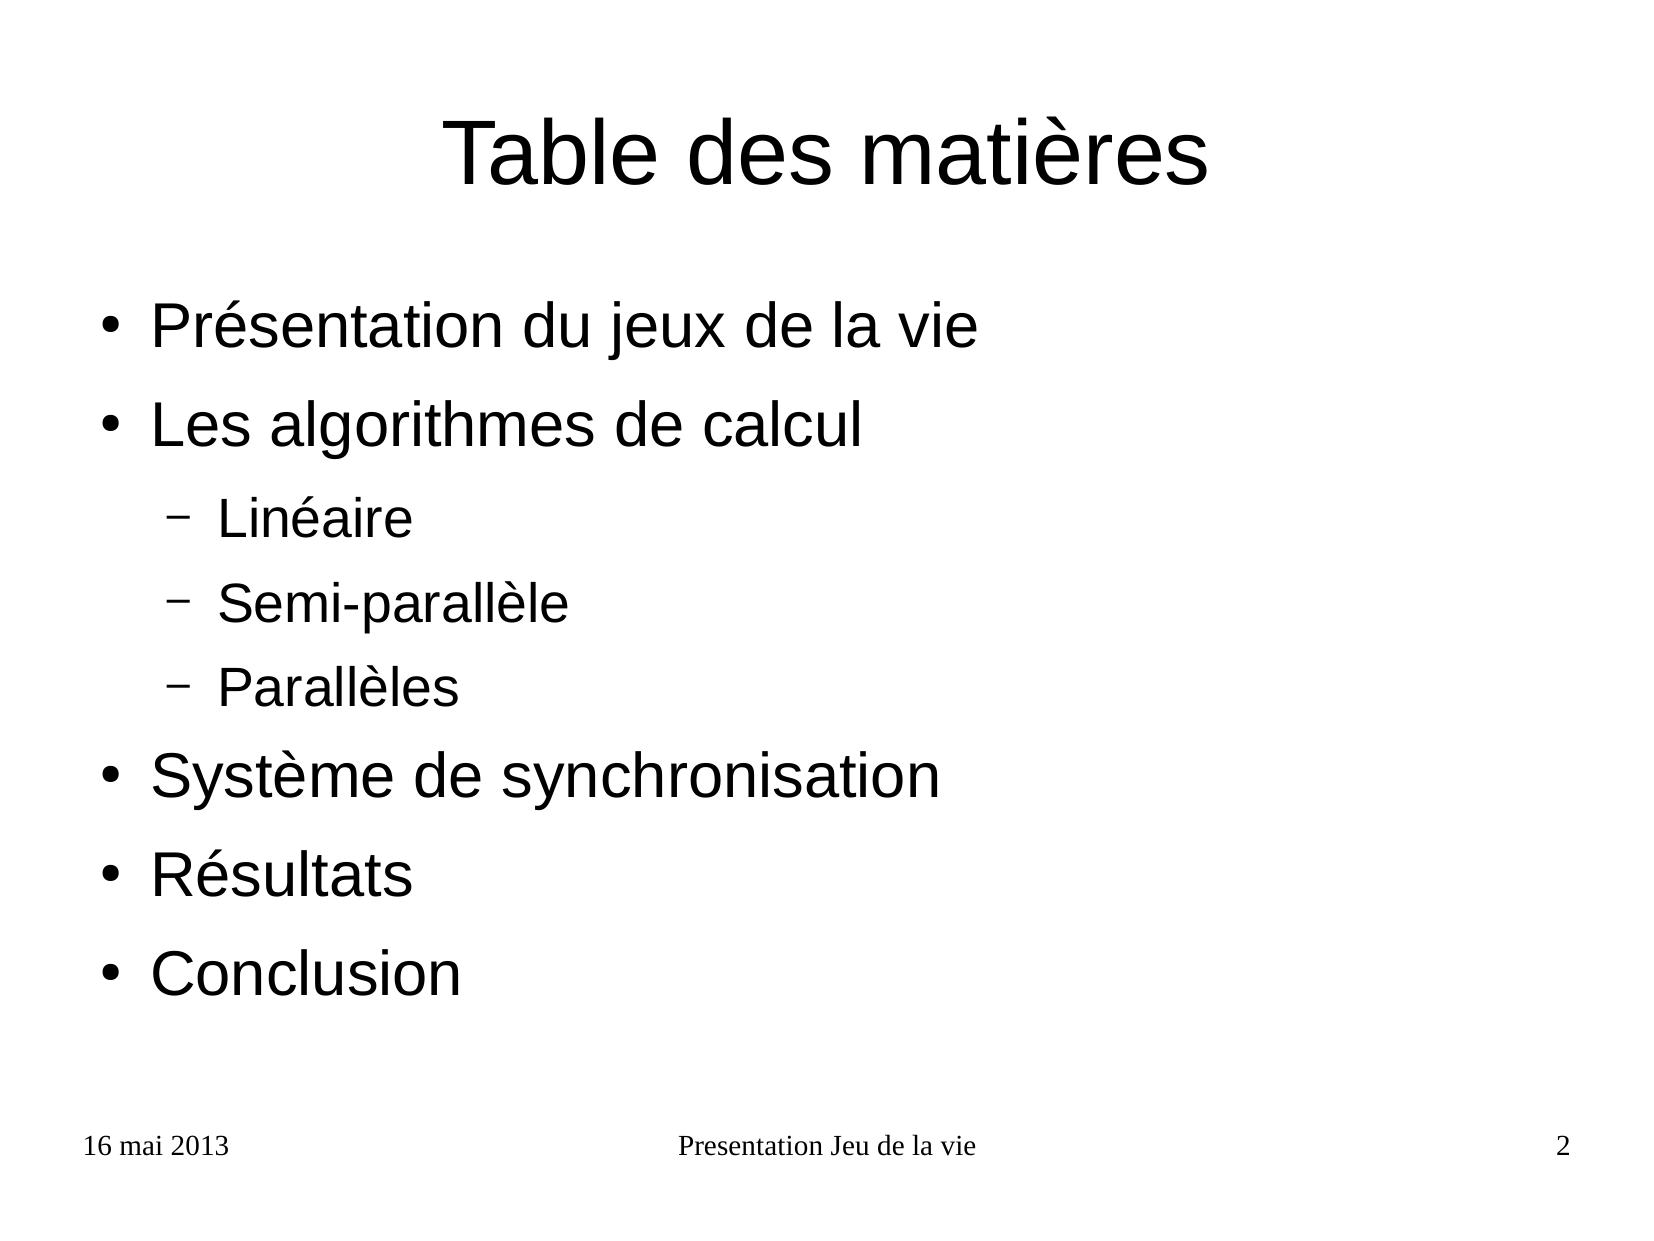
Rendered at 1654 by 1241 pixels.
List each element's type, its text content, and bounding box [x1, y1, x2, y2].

list Présentation du jeux de la vie Les algorithmes de calcul Linéaire Semi-parallèle Parallèles Système de synchronisation Résultats Conclusion [82, 290, 1538, 1010]
title Table des matières [82, 49, 1571, 257]
